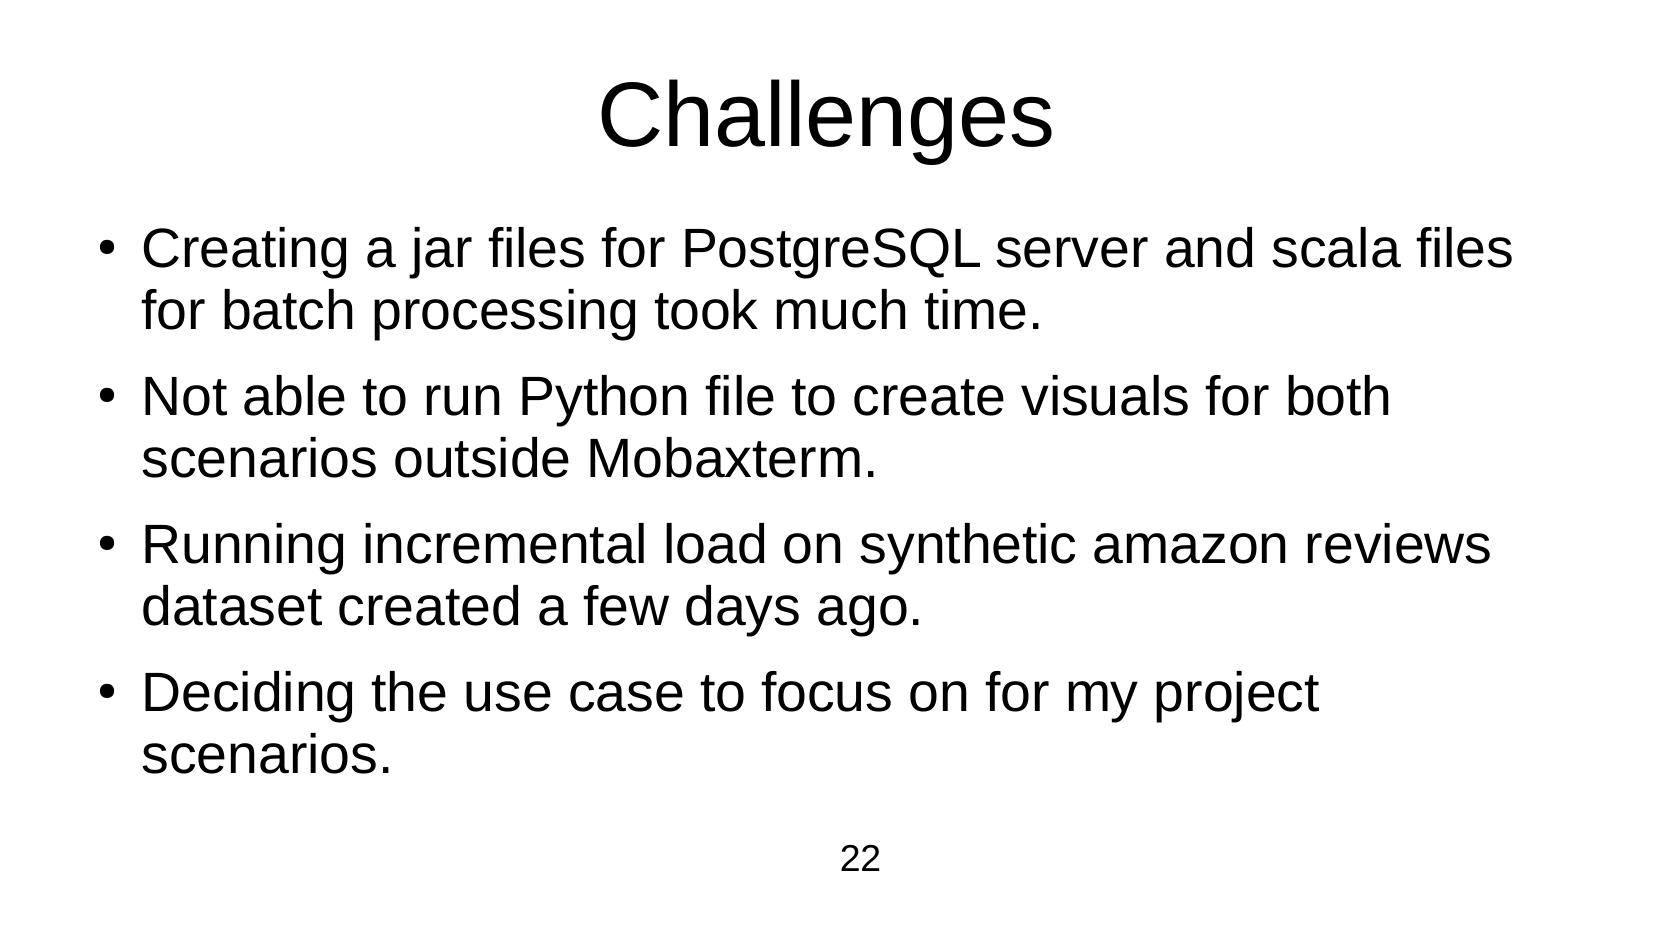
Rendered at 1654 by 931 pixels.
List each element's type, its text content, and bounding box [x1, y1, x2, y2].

list Creating a jar files for PostgreSQL server and scala files for batch processing took much time. Not able to run Python file to create visuals for both scenarios outside Mobaxterm. Running incremental load on synthetic amazon reviews dataset created a few days ago. Deciding the use case to focus on for my project scenarios. [82, 217, 1571, 788]
title Challenges [82, 37, 1571, 193]
text_box <number> [825, 829, 1088, 901]
